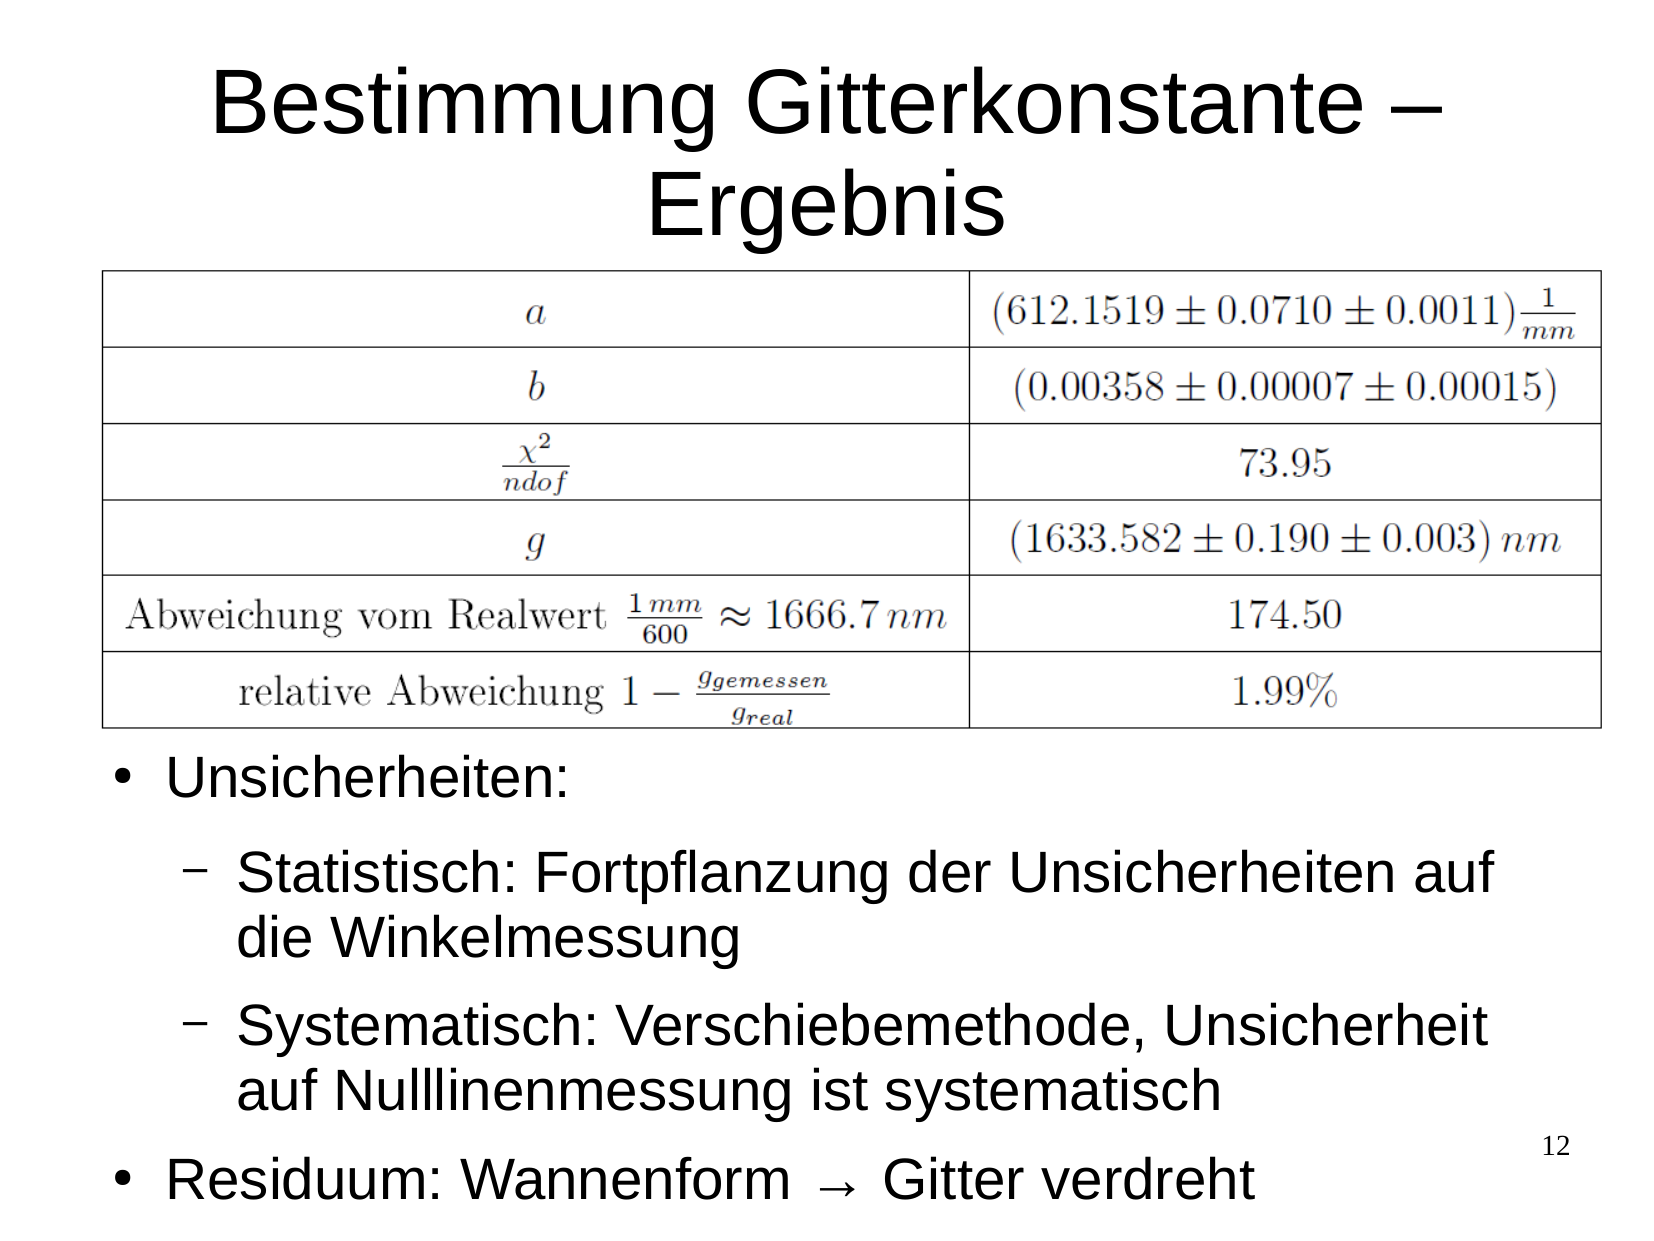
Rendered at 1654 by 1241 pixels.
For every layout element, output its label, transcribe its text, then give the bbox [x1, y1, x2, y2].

picture [92, 259, 1607, 745]
title Bestimmung Gitterkonstante – Ergebnis [82, 49, 1571, 257]
list Unsicherheiten: Statistisch: Fortpflanzung der Unsicherheiten auf die Winkelmessung Systematisch: Verschiebemethode, Unsicherheit auf Nulllinenmessung ist systematisch Residuum: Wannenform → Gitter verdreht [94, 745, 1583, 1241]
